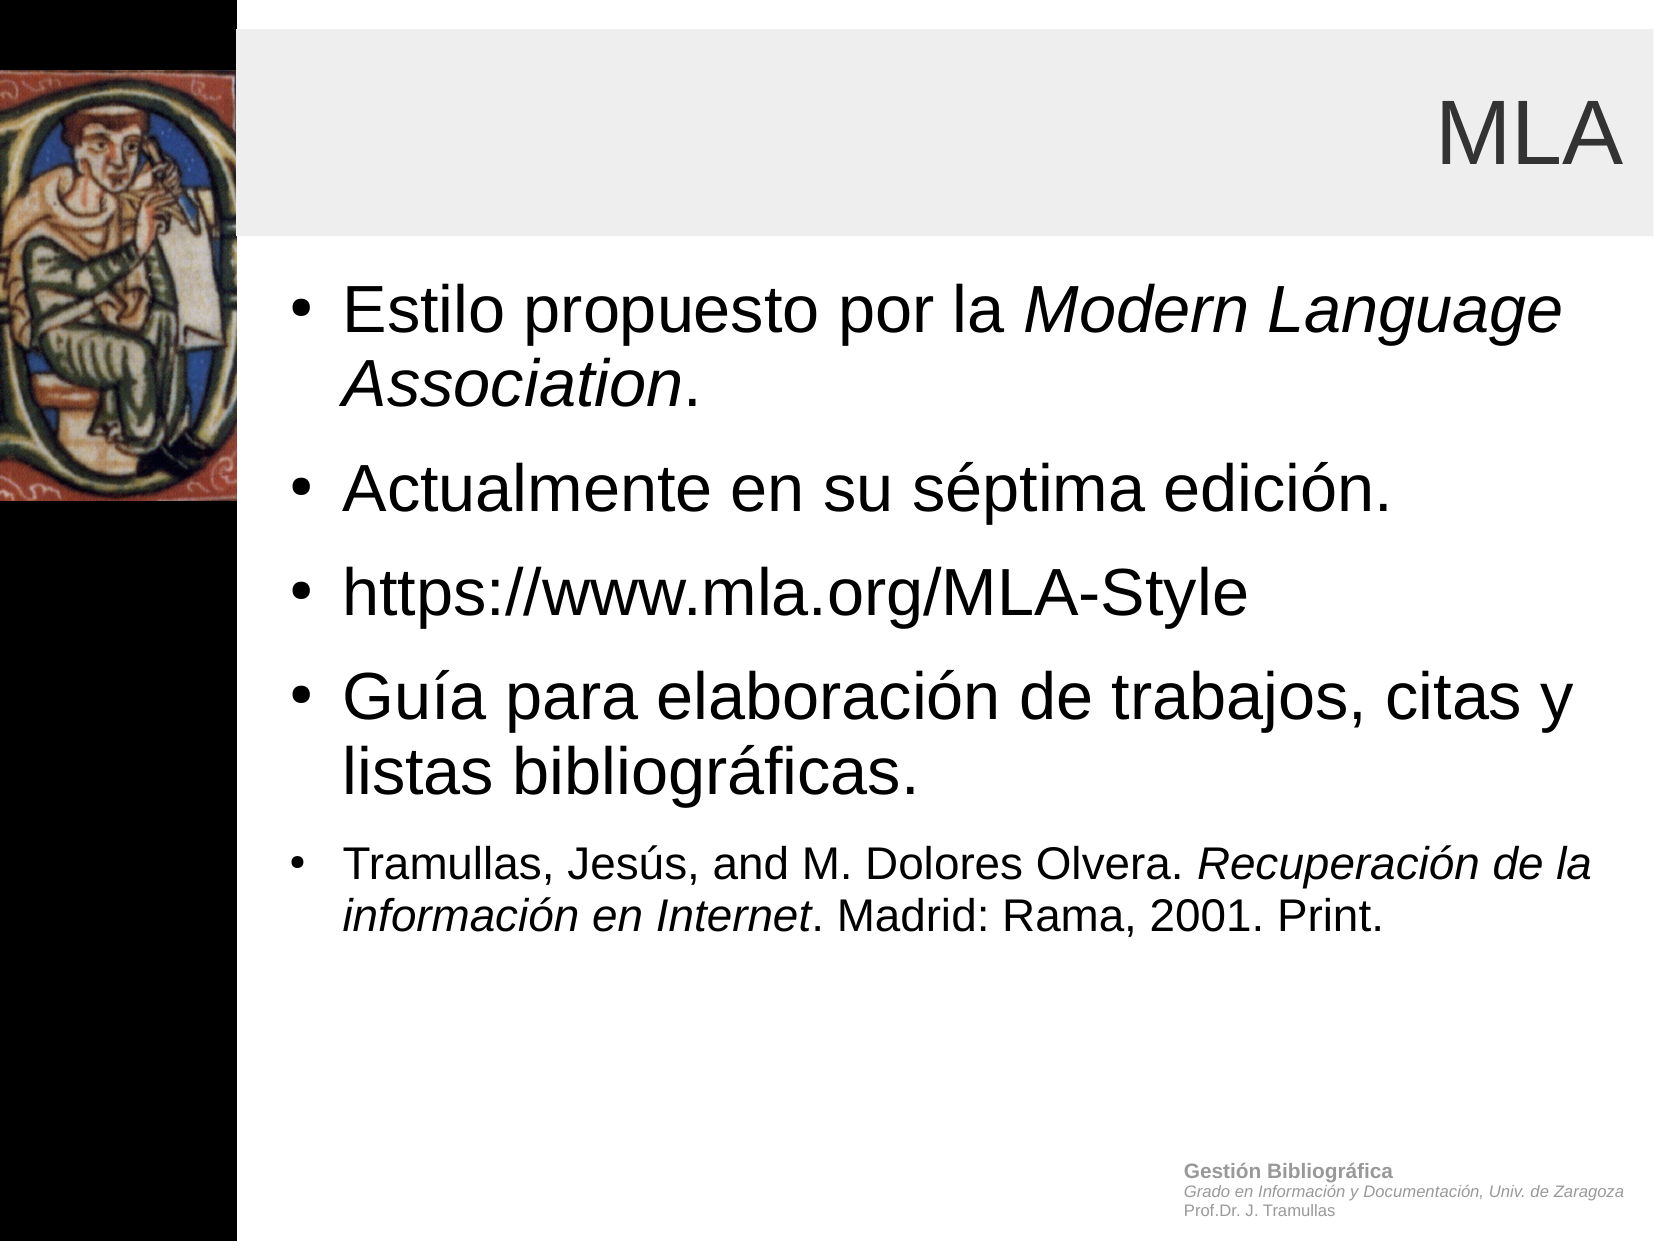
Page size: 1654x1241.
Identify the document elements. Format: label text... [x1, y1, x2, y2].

picture [0, 70, 237, 501]
title MLA [236, 29, 1654, 237]
list Estilo propuesto por la Modern Language Association. Actualmente en su séptima edición. https://www.mla.org/MLA-Style Guía para elaboración de trabajos, citas y listas bibliográficas. Tramullas, Jesús, and M. Dolores Olvera. Recuperación de la información en Internet. Madrid: Rama, 2001. Print. [271, 271, 1619, 1134]
